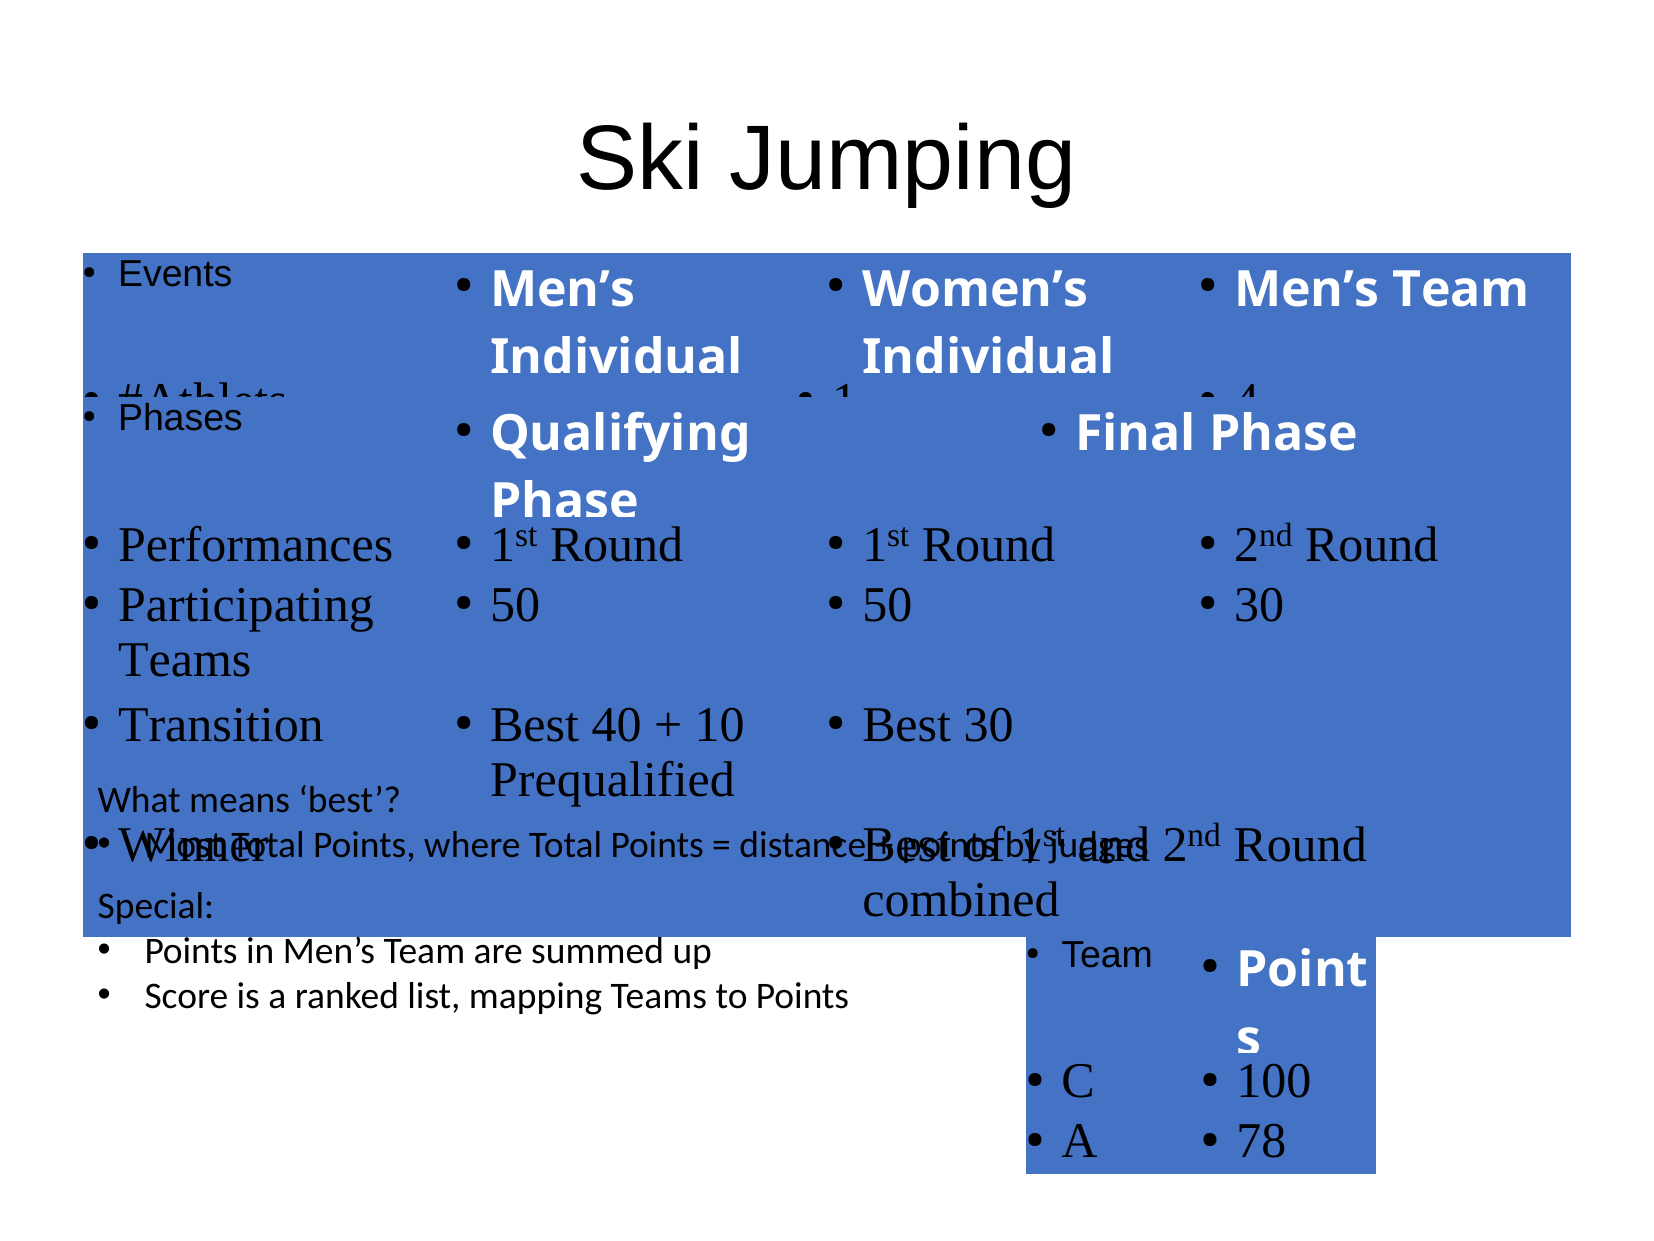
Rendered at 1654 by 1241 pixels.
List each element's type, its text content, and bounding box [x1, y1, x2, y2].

table_cell Performances [83, 517, 455, 577]
table_cell [1199, 697, 1571, 767]
table_cell C [1026, 1053, 1201, 1113]
text_box What means ‘best’? Most Total Points, where Total Points = distance + points by judges [82, 767, 1571, 873]
table_cell #Athlets [83, 373, 455, 397]
table_cell A [1026, 1113, 1201, 1174]
table_cell Best 30 [827, 697, 1199, 767]
table_header Final Phase [827, 397, 1571, 517]
table_cell Transition [83, 697, 455, 767]
table_cell 78 [1201, 1113, 1376, 1174]
table_cell 100 [1201, 1053, 1376, 1113]
title Ski Jumping [82, 49, 1571, 257]
table_header Qualifying Phase [455, 397, 827, 517]
table_cell 2nd Round [1199, 517, 1571, 577]
table_cell 1 [455, 373, 1199, 397]
table_header Points [1201, 933, 1376, 1053]
table_cell 1st Round [827, 517, 1199, 577]
table_header Men’s Team [1199, 253, 1571, 373]
table_cell 4 [1199, 373, 1571, 397]
table_header Team [1026, 933, 1201, 1053]
table_cell 30 [1199, 577, 1571, 697]
table_header Phases [83, 397, 455, 517]
table_header Events [83, 253, 455, 373]
table_header Men’s Individual [455, 253, 827, 373]
table_cell 50 [455, 577, 827, 697]
table_header Women’s Individual [827, 253, 1199, 373]
table_cell Participating Teams [83, 577, 455, 697]
text_box Special: Points in Men’s Team are summed up Score is a ranked list, mapping Teams to Points [82, 873, 1571, 1025]
table_cell Best 40 + 10 Prequalified [455, 697, 827, 767]
table_cell 1st Round [455, 517, 827, 577]
table_cell 50 [827, 577, 1199, 697]
